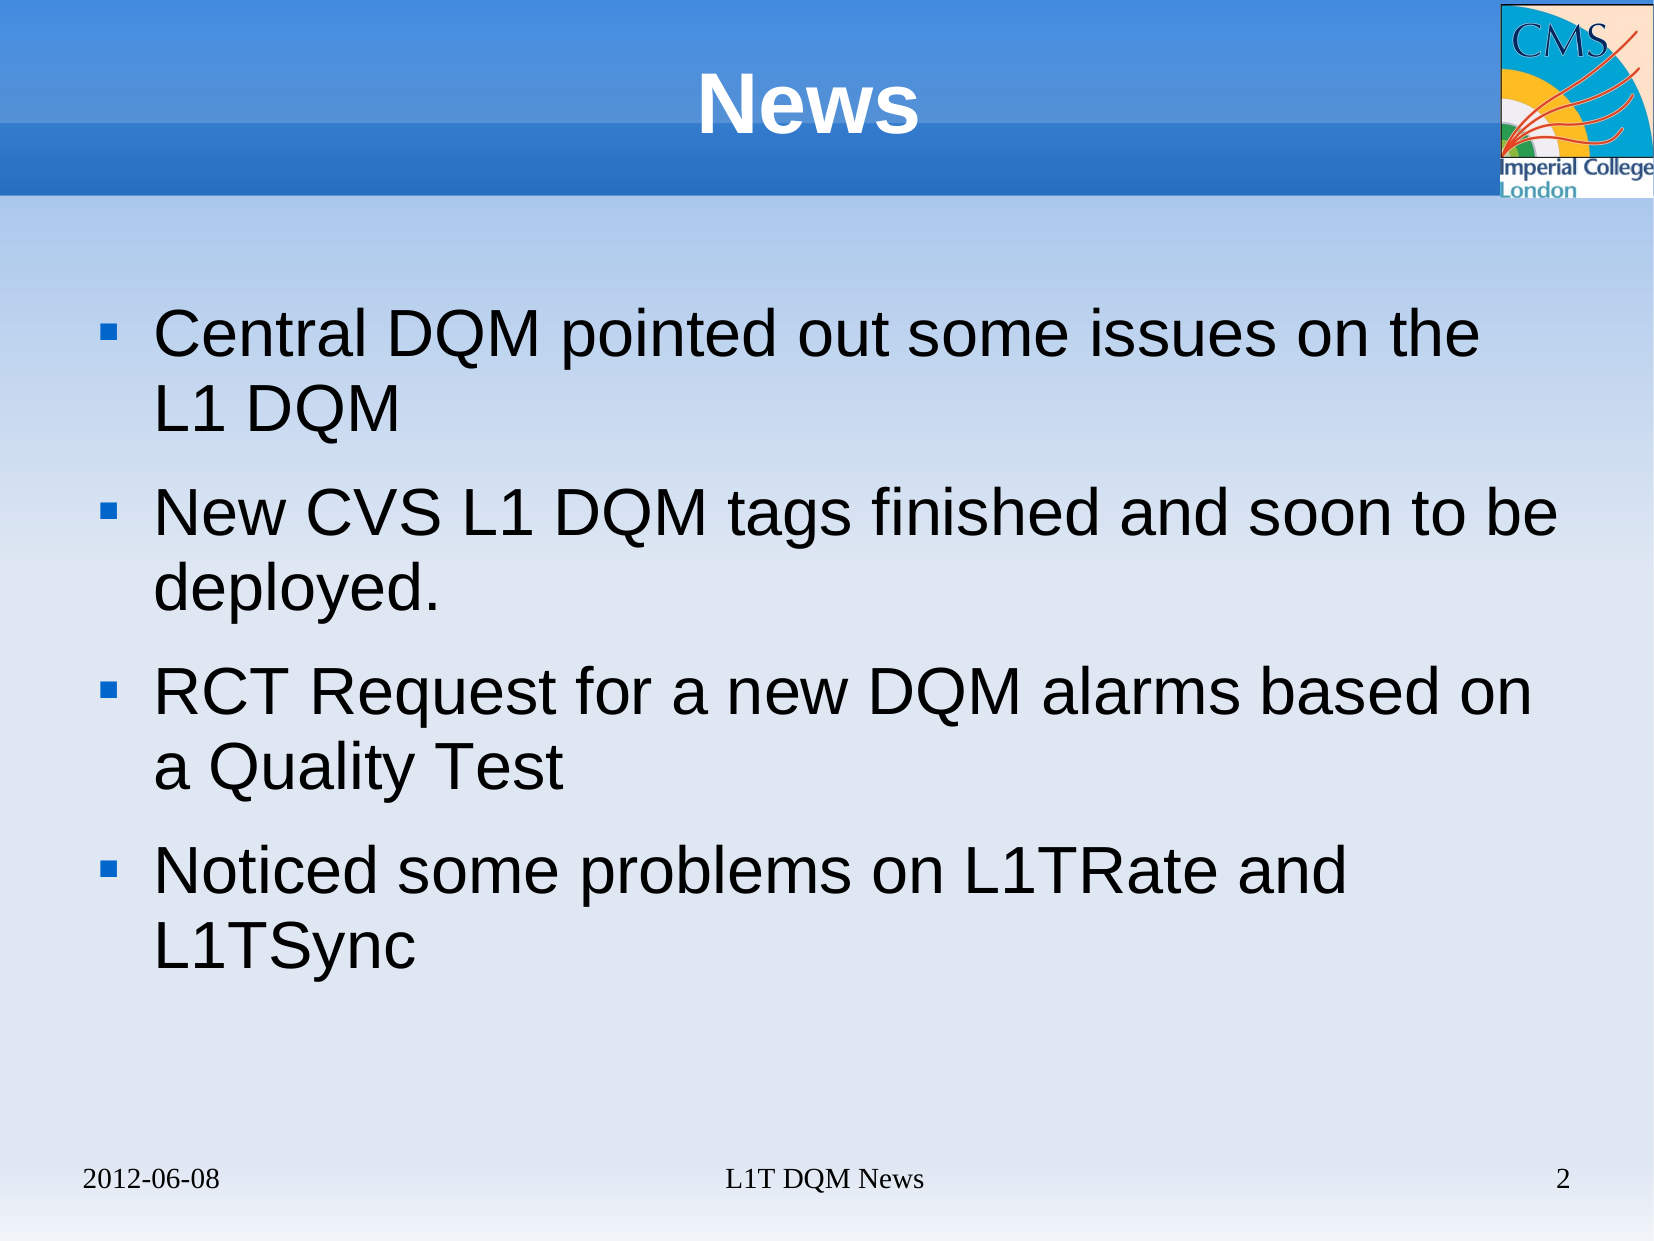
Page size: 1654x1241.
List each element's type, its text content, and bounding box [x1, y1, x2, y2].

title News [76, 0, 1565, 208]
picture [0, 0, 1654, 1241]
list Central DQM pointed out some issues on the L1 DQM New CVS L1 DQM tags finished and soon to be deployed. RCT Request for a new DQM alarms based on a Quality Test Noticed some problems on L1TRate and L1TSync [82, 296, 1571, 1115]
